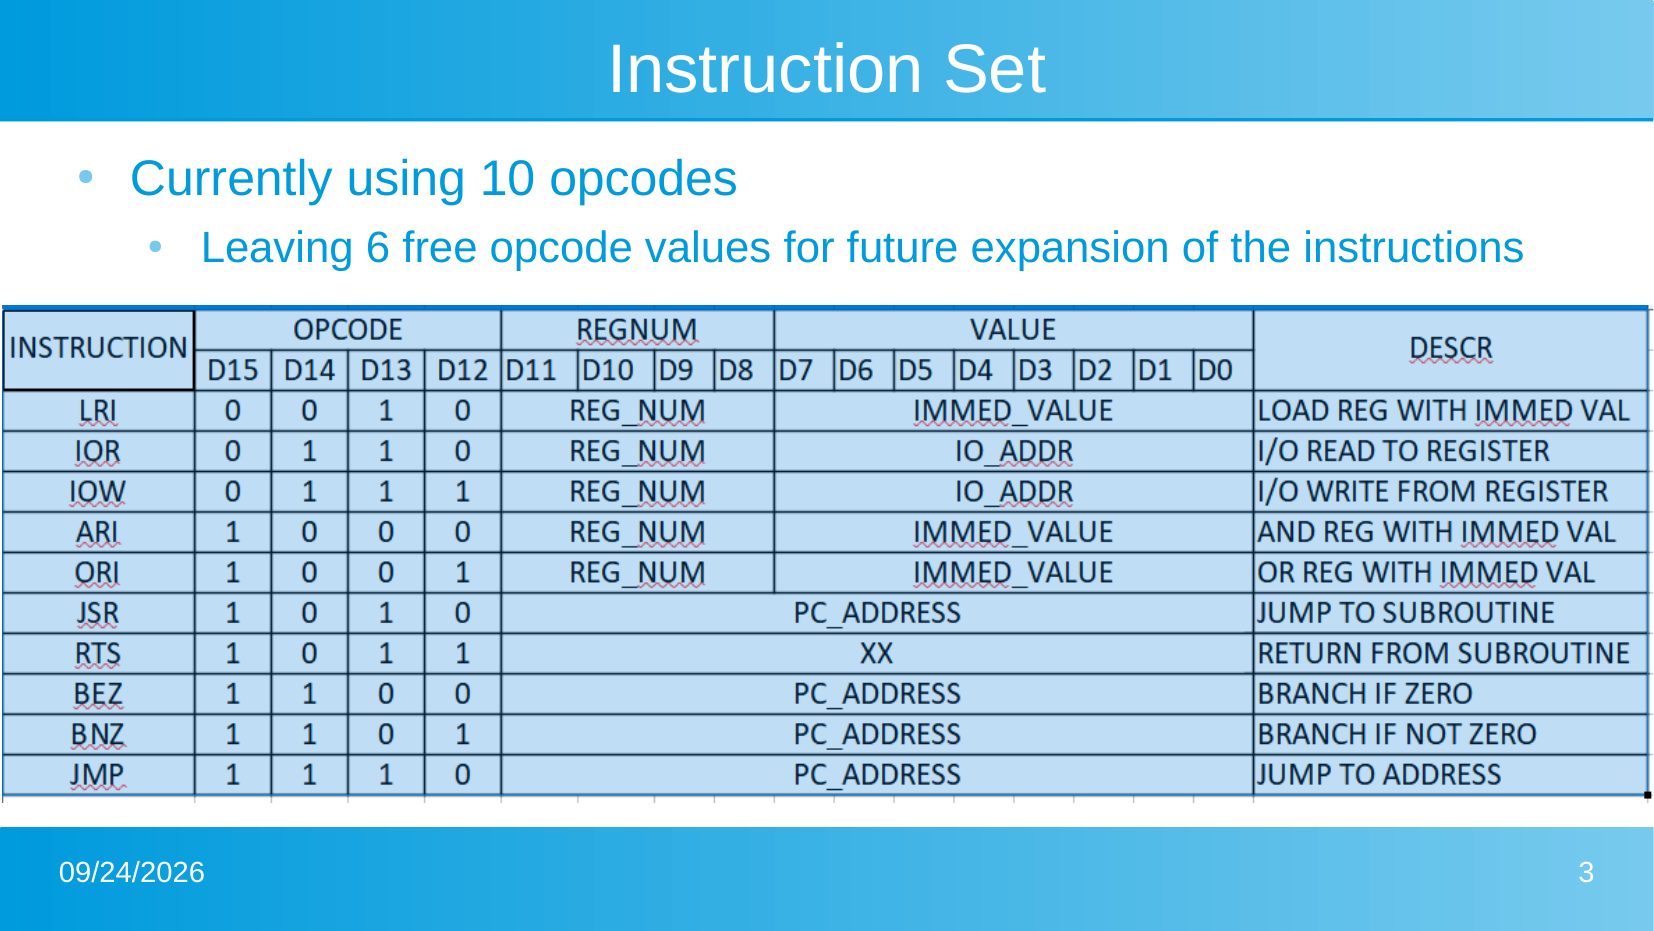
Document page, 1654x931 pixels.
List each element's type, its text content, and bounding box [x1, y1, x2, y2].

list Currently using 10 opcodes Leaving 6 free opcode values for future expansion of the instructions [59, 150, 1595, 301]
picture [2, 305, 1654, 803]
title Instruction Set [59, 29, 1595, 108]
